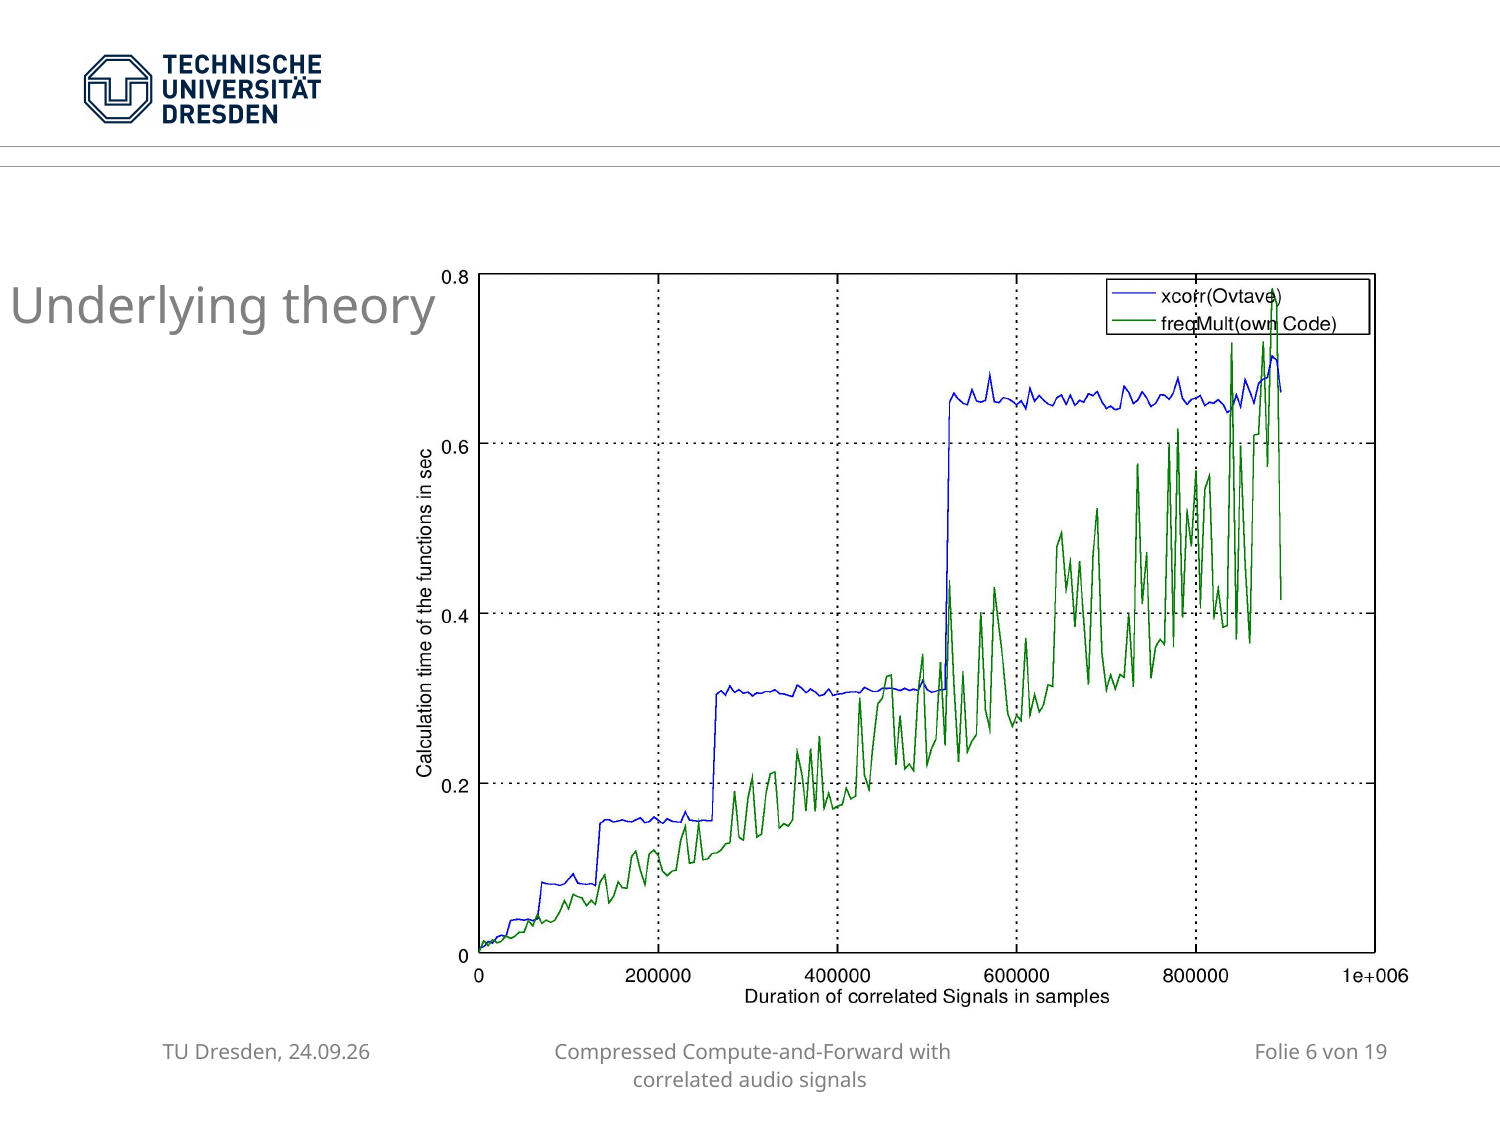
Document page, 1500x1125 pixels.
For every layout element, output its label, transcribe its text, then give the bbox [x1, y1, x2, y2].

title Underlying theory [9, 236, 1241, 372]
picture [383, 236, 1477, 1034]
picture [83, 54, 321, 124]
